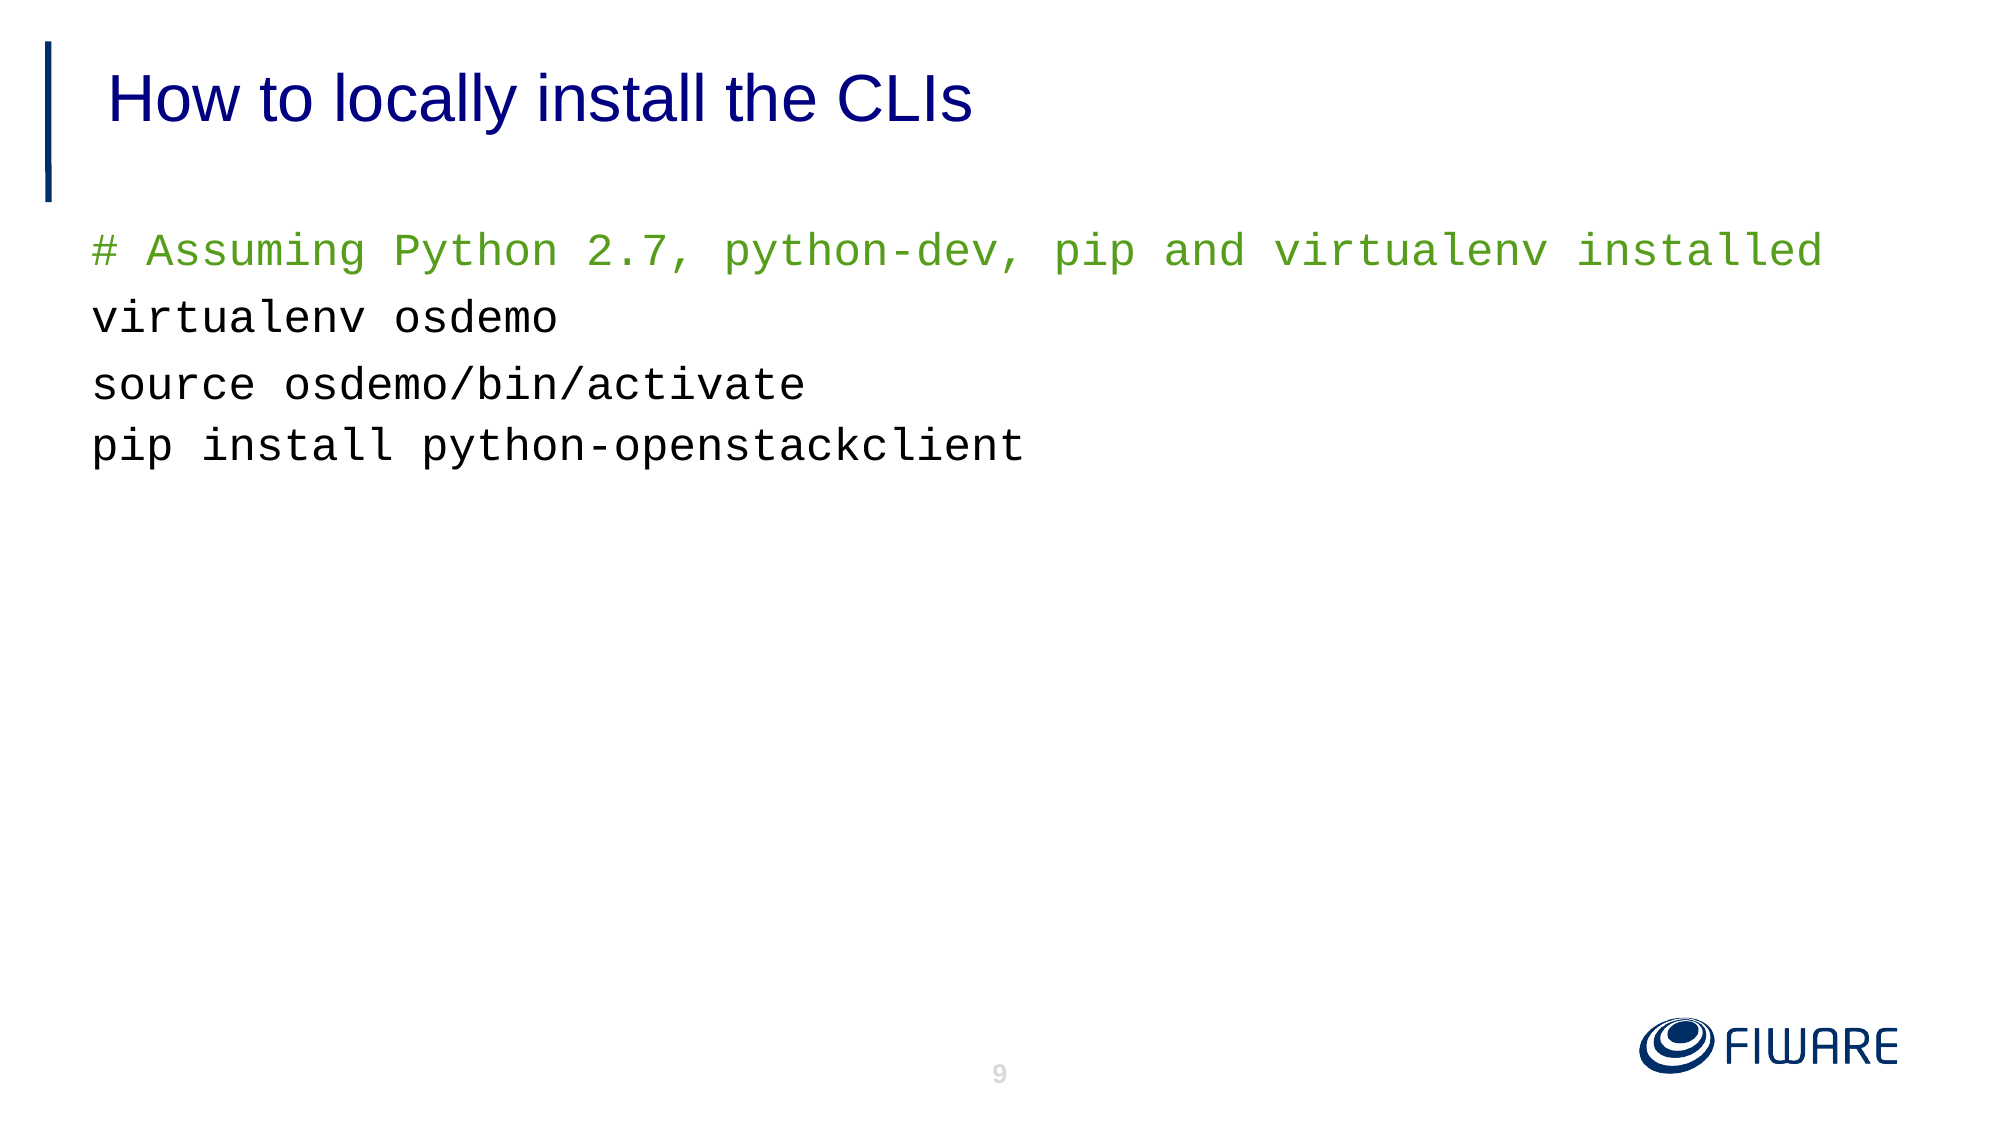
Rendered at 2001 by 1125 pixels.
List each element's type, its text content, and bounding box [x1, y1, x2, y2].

picture [1635, 1012, 1905, 1077]
title How to locally install the CLIs [92, 47, 1704, 189]
text_box # Assuming Python 2.7, python-dev, pip and virtualenv installed virtualenv osdemo source osdemo/bin/activate pip install python-openstackclient [76, 212, 1902, 477]
slide_number <número> [887, 1042, 1113, 1103]
